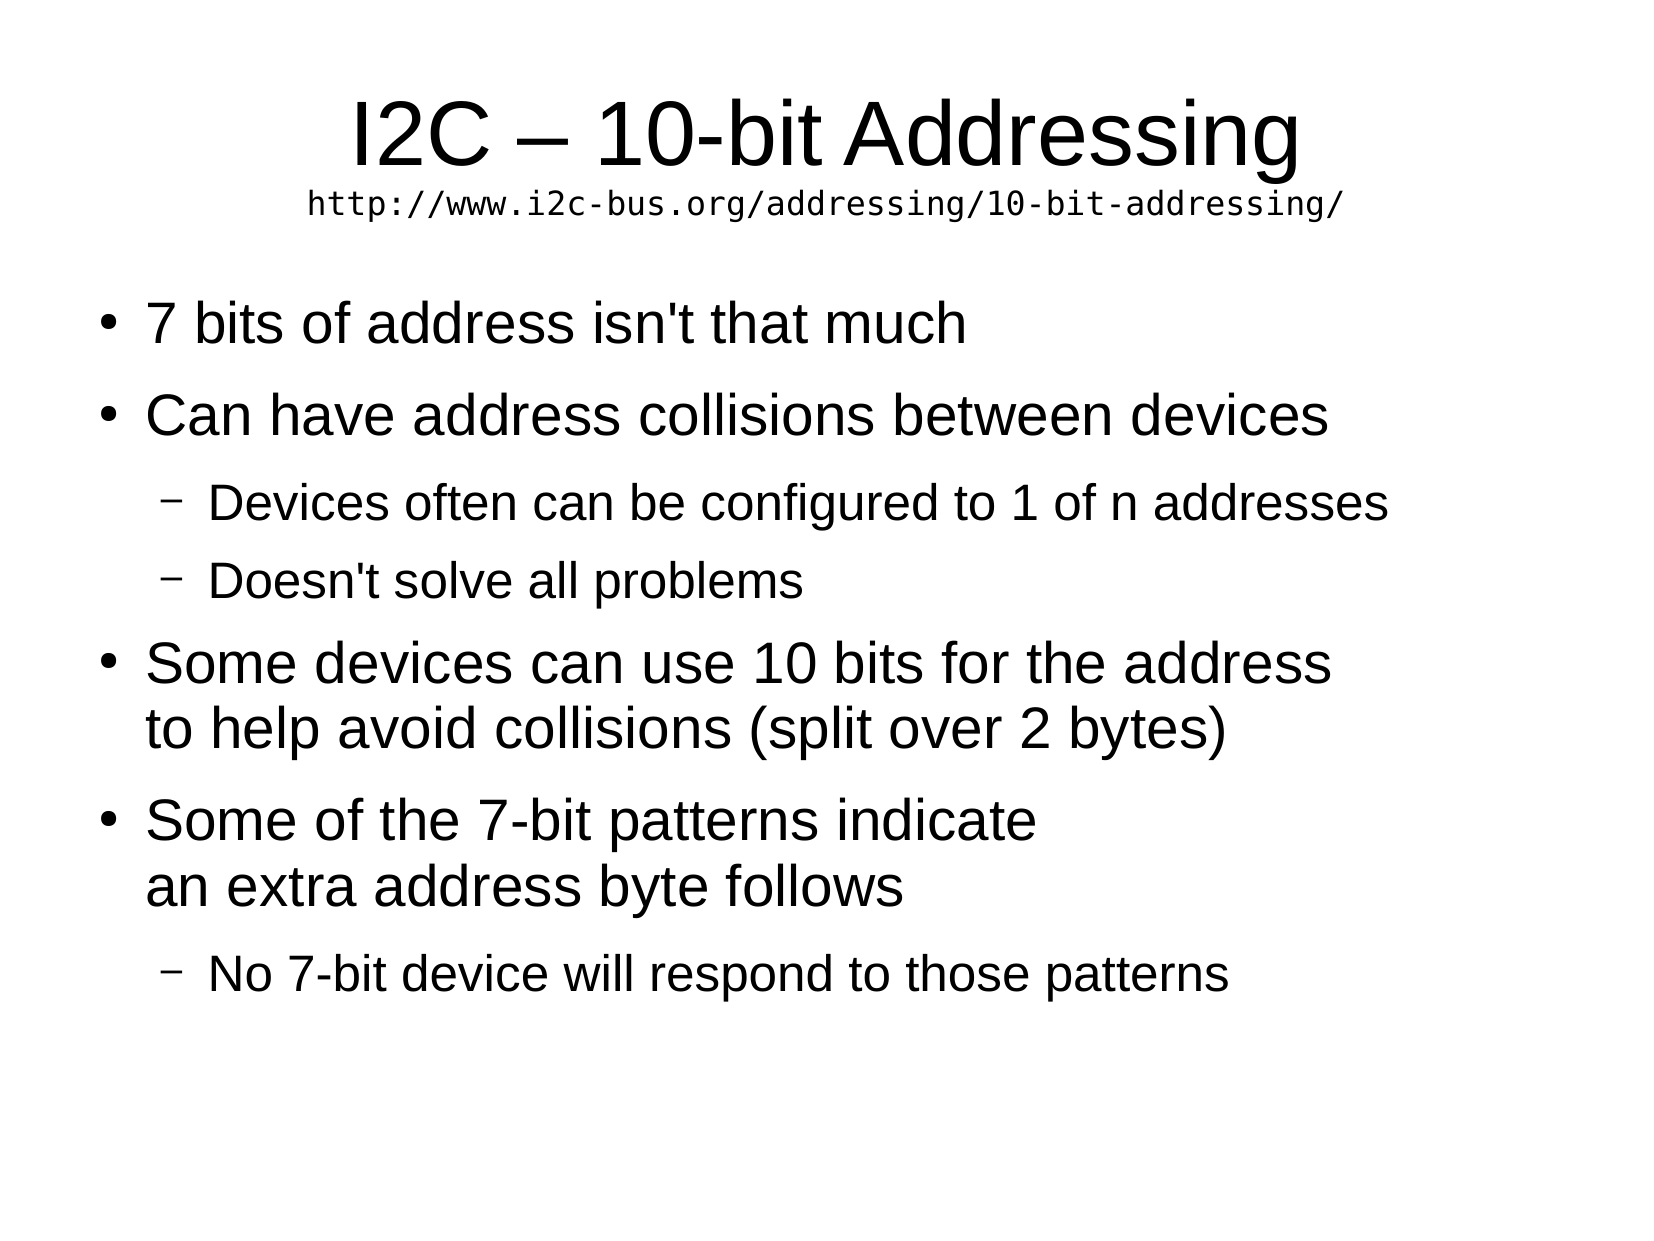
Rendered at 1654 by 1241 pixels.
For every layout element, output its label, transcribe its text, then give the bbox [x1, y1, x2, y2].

title I2C – 10-bit Addressing http://www.i2c-bus.org/addressing/10-bit-addressing/ [82, 49, 1571, 257]
list 7 bits of address isn't that much Can have address collisions between devices Devices often can be configured to 1 of n addresses Doesn't solve all problems Some devices can use 10 bits for the address to help avoid collisions (split over 2 bytes) Some of the 7-bit patterns indicate an extra address byte follows No 7-bit device will respond to those patterns [82, 290, 1571, 1156]
